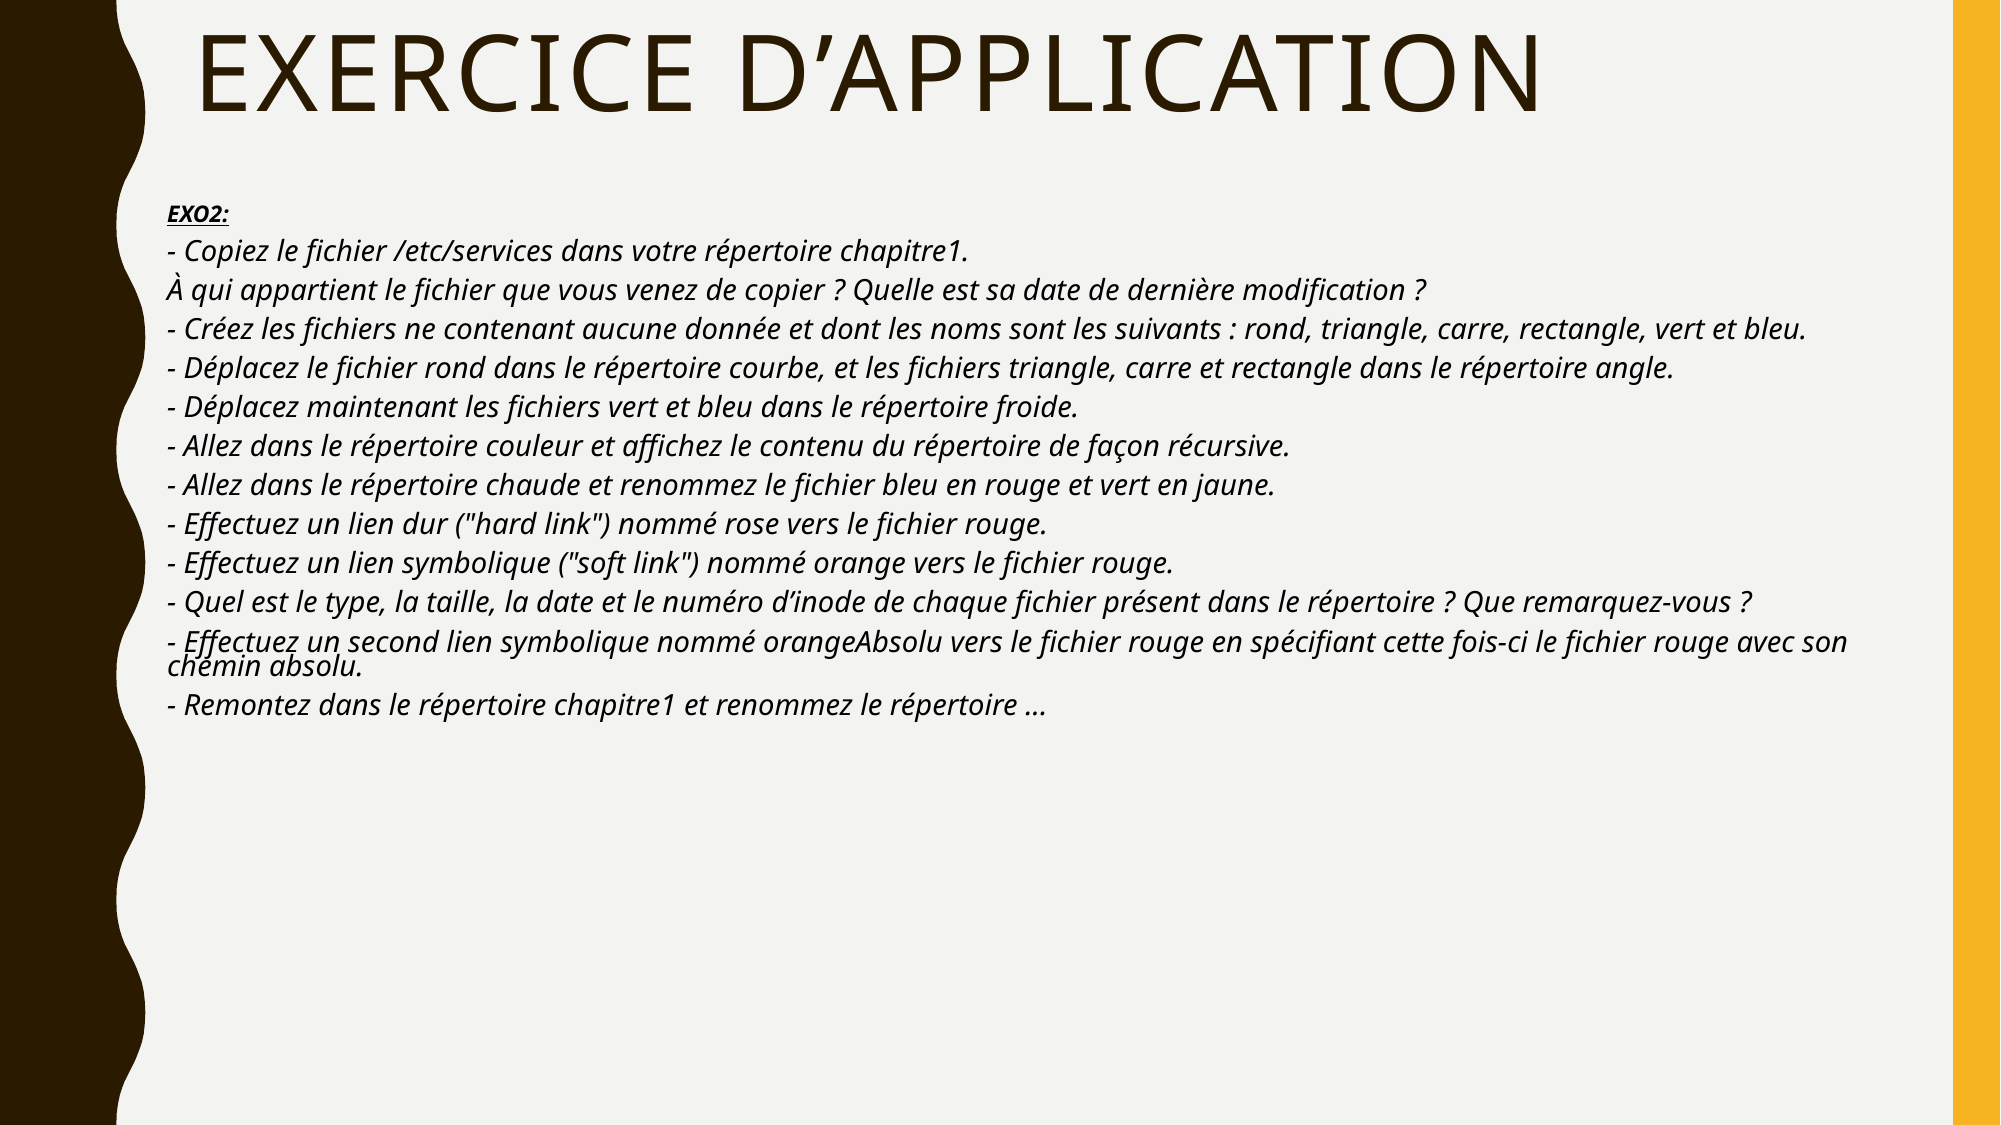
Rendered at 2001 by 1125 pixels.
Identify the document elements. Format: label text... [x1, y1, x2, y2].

list EXO2: - Copiez le fichier /etc/services dans votre répertoire chapitre1. À qui appartient le fichier que vous venez de copier ? Quelle est sa date de dernière modification ? - Créez les fichiers ne contenant aucune donnée et dont les noms sont les suivants : rond, triangle, carre, rectangle, vert et bleu. - Déplacez le fichier rond dans le répertoire courbe, et les fichiers triangle, carre et rectangle dans le répertoire angle. - Déplacez maintenant les fichiers vert et bleu dans le répertoire froide. - Allez dans le répertoire couleur et affichez le contenu du répertoire de façon récursive. - Allez dans le répertoire chaude et renommez le fichier bleu en rouge et vert en jaune. - Effectuez un lien dur ("hard link") nommé rose vers le fichier rouge. - Effectuez un lien symbolique ("soft link") nommé orange vers le fichier rouge. - Quel est le type, la taille, la date et le numéro d’inode de chaque fichier présent dans le répertoire ? Que remarquez-vous ? - Effectuez un second lien symbolique nommé orangeAbsolu vers le fichier rouge en spécifiant cette fois-ci le fichier rouge avec son chemin absolu. - Remontez dans le répertoire chapitre1 et renommez le répertoire ... [152, 200, 1952, 811]
title EXERCICE D’APPLICATION [178, 11, 1848, 180]
